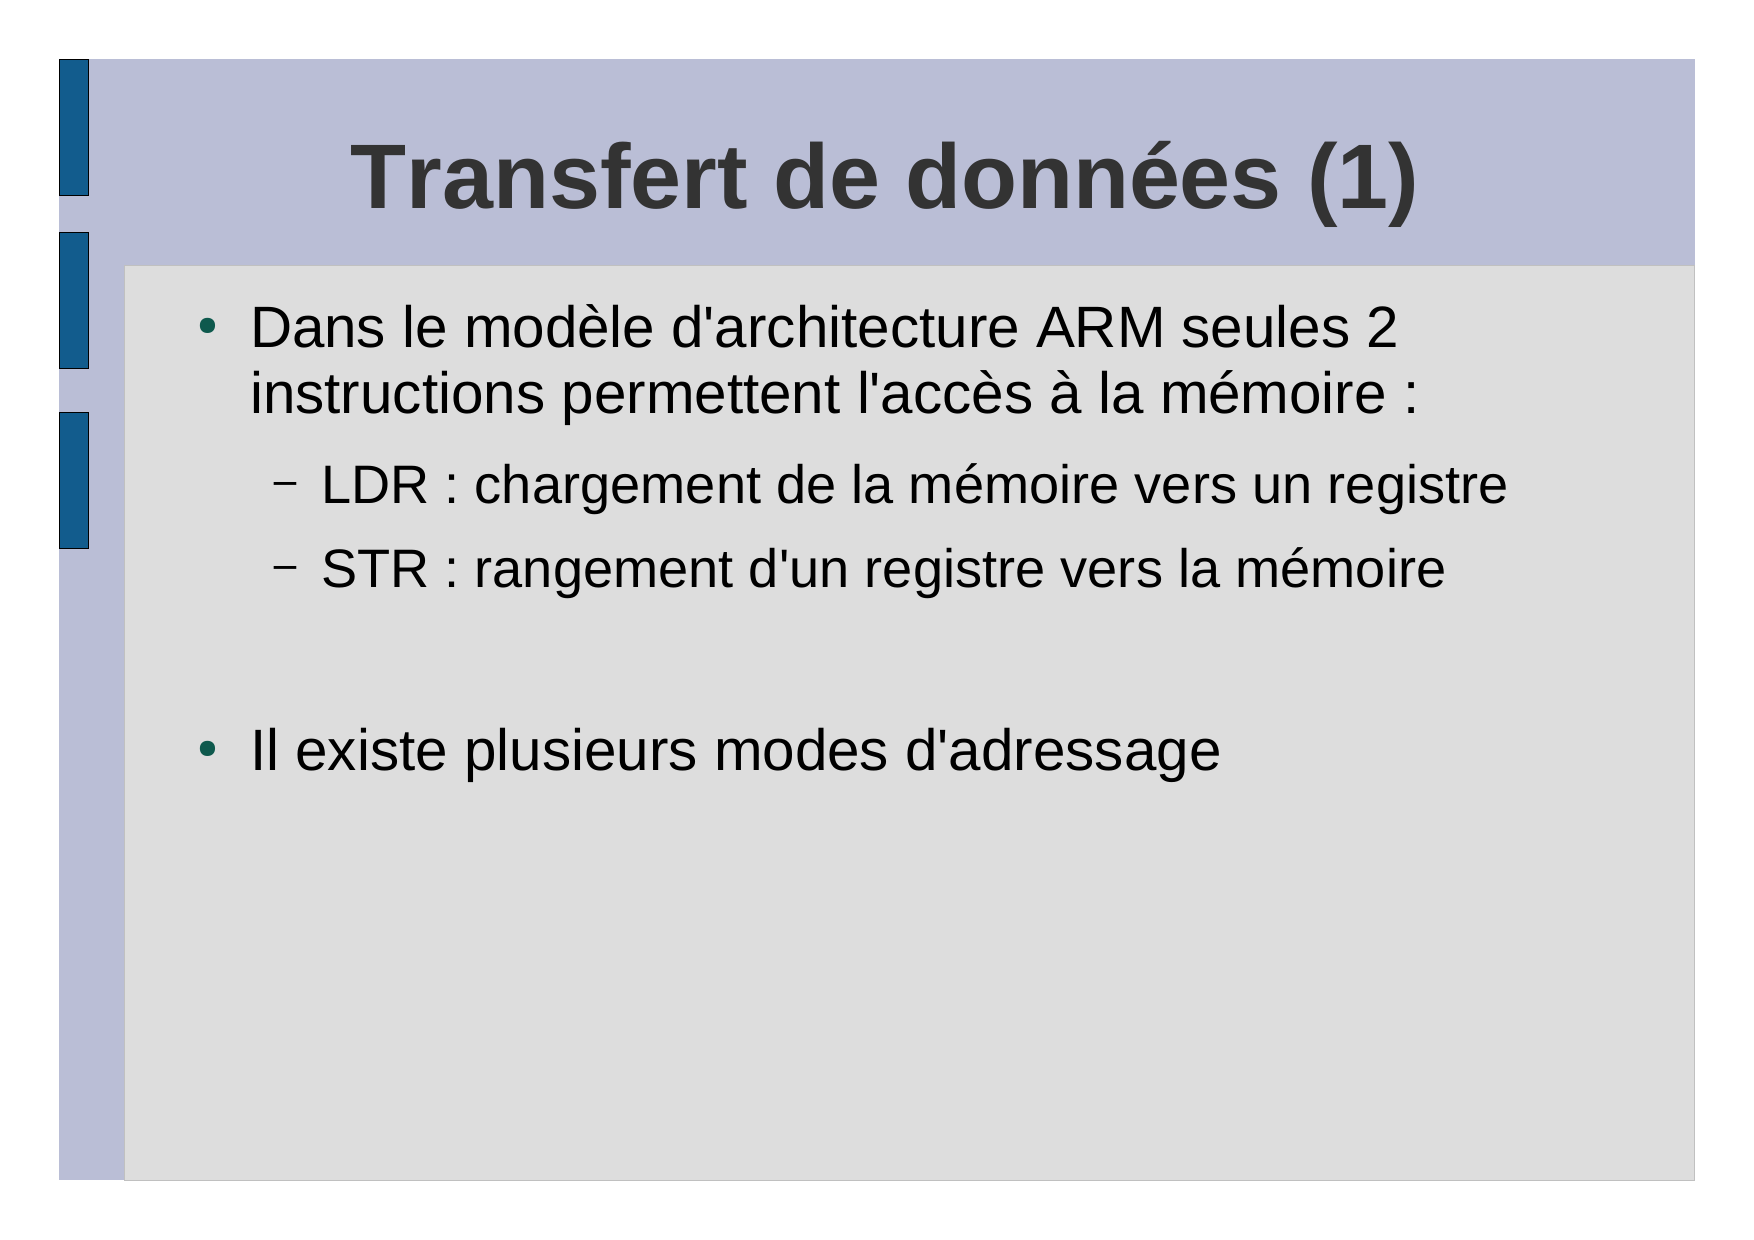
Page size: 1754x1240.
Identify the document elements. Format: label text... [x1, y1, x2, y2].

title Transfert de données (1) [118, 88, 1654, 266]
list Dans le modèle d'architecture ARM seules 2 instructions permettent l'accès à la mémoire : LDR : chargement de la mémoire vers un registre STR : rangement d'un registre vers la mémoire Il existe plusieurs modes d'adressage [179, 295, 1577, 1093]
